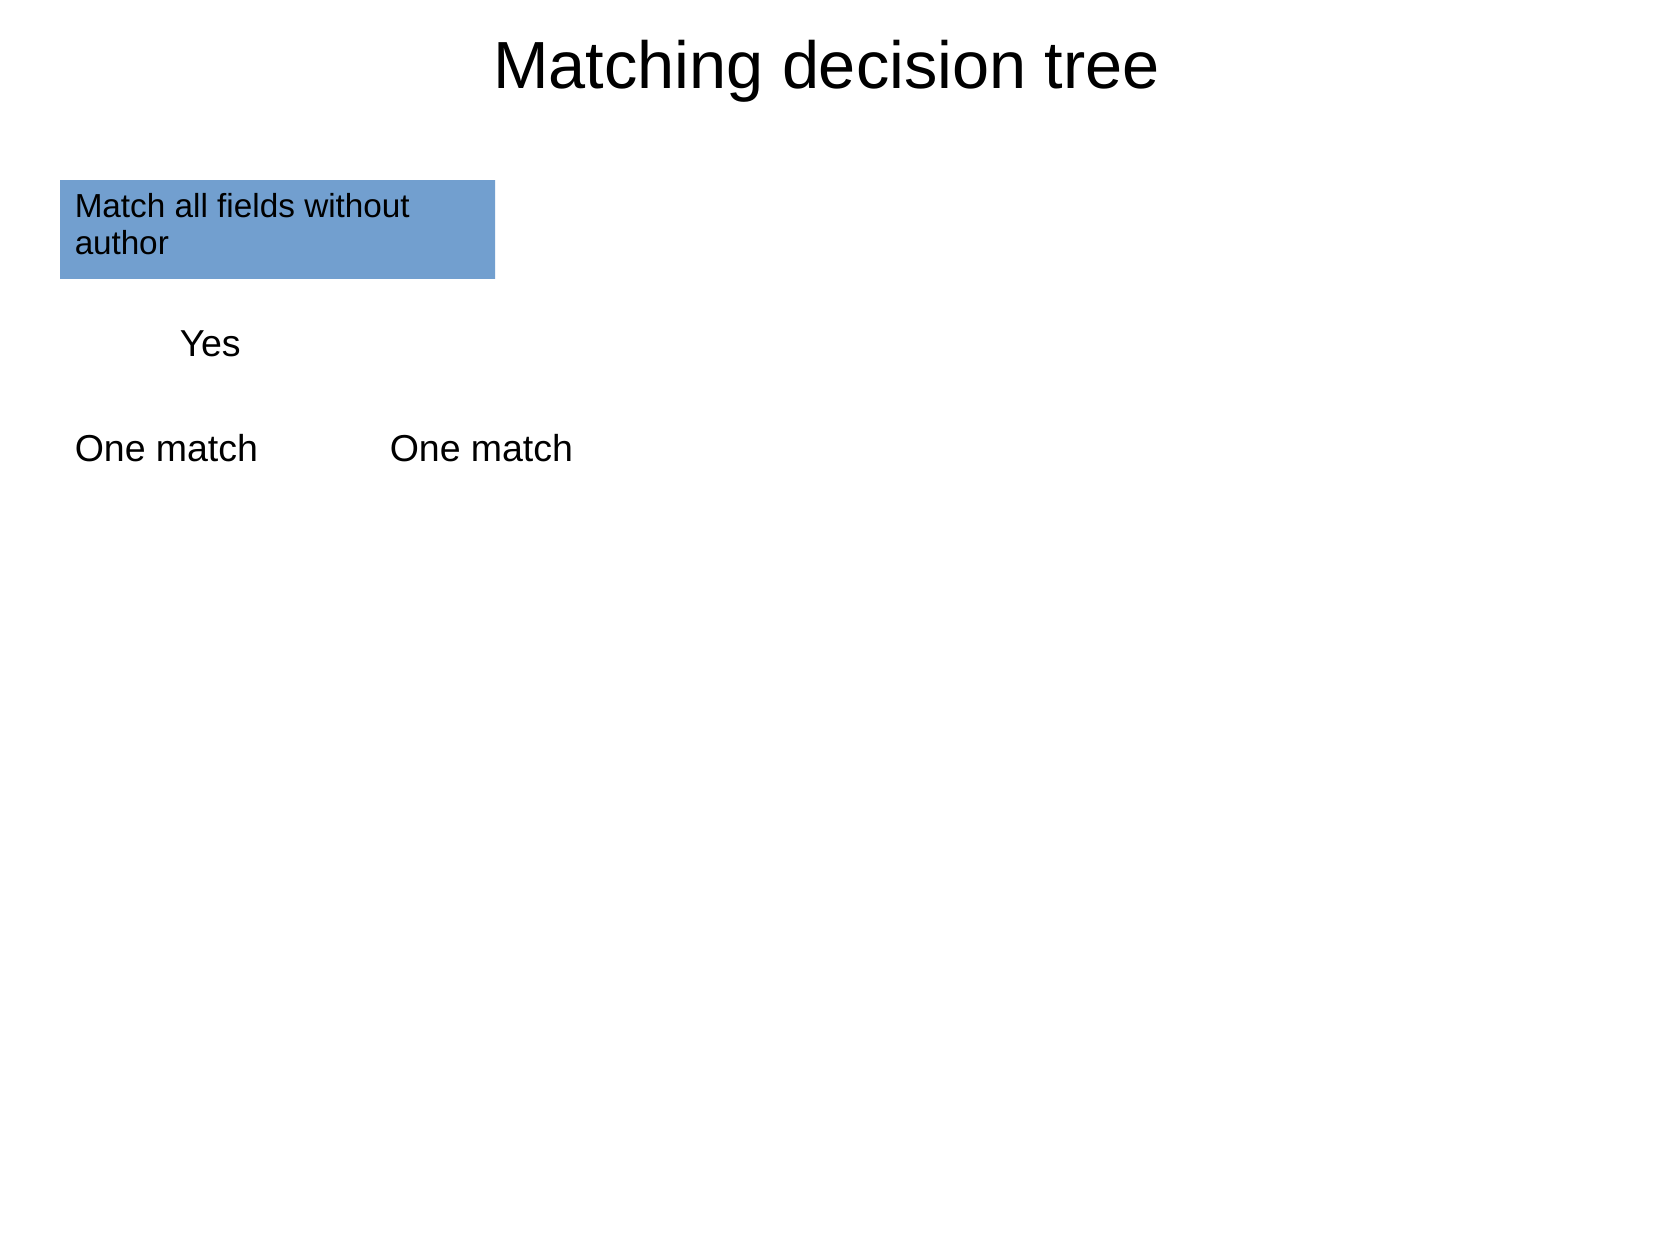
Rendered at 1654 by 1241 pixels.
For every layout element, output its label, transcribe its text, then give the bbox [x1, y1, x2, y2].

title Matching decision tree [82, 28, 1571, 103]
text_box Yes [165, 315, 301, 372]
text_box One match [375, 420, 736, 477]
text_box One match [60, 420, 375, 477]
text_box Match all fields without author [60, 180, 496, 279]
